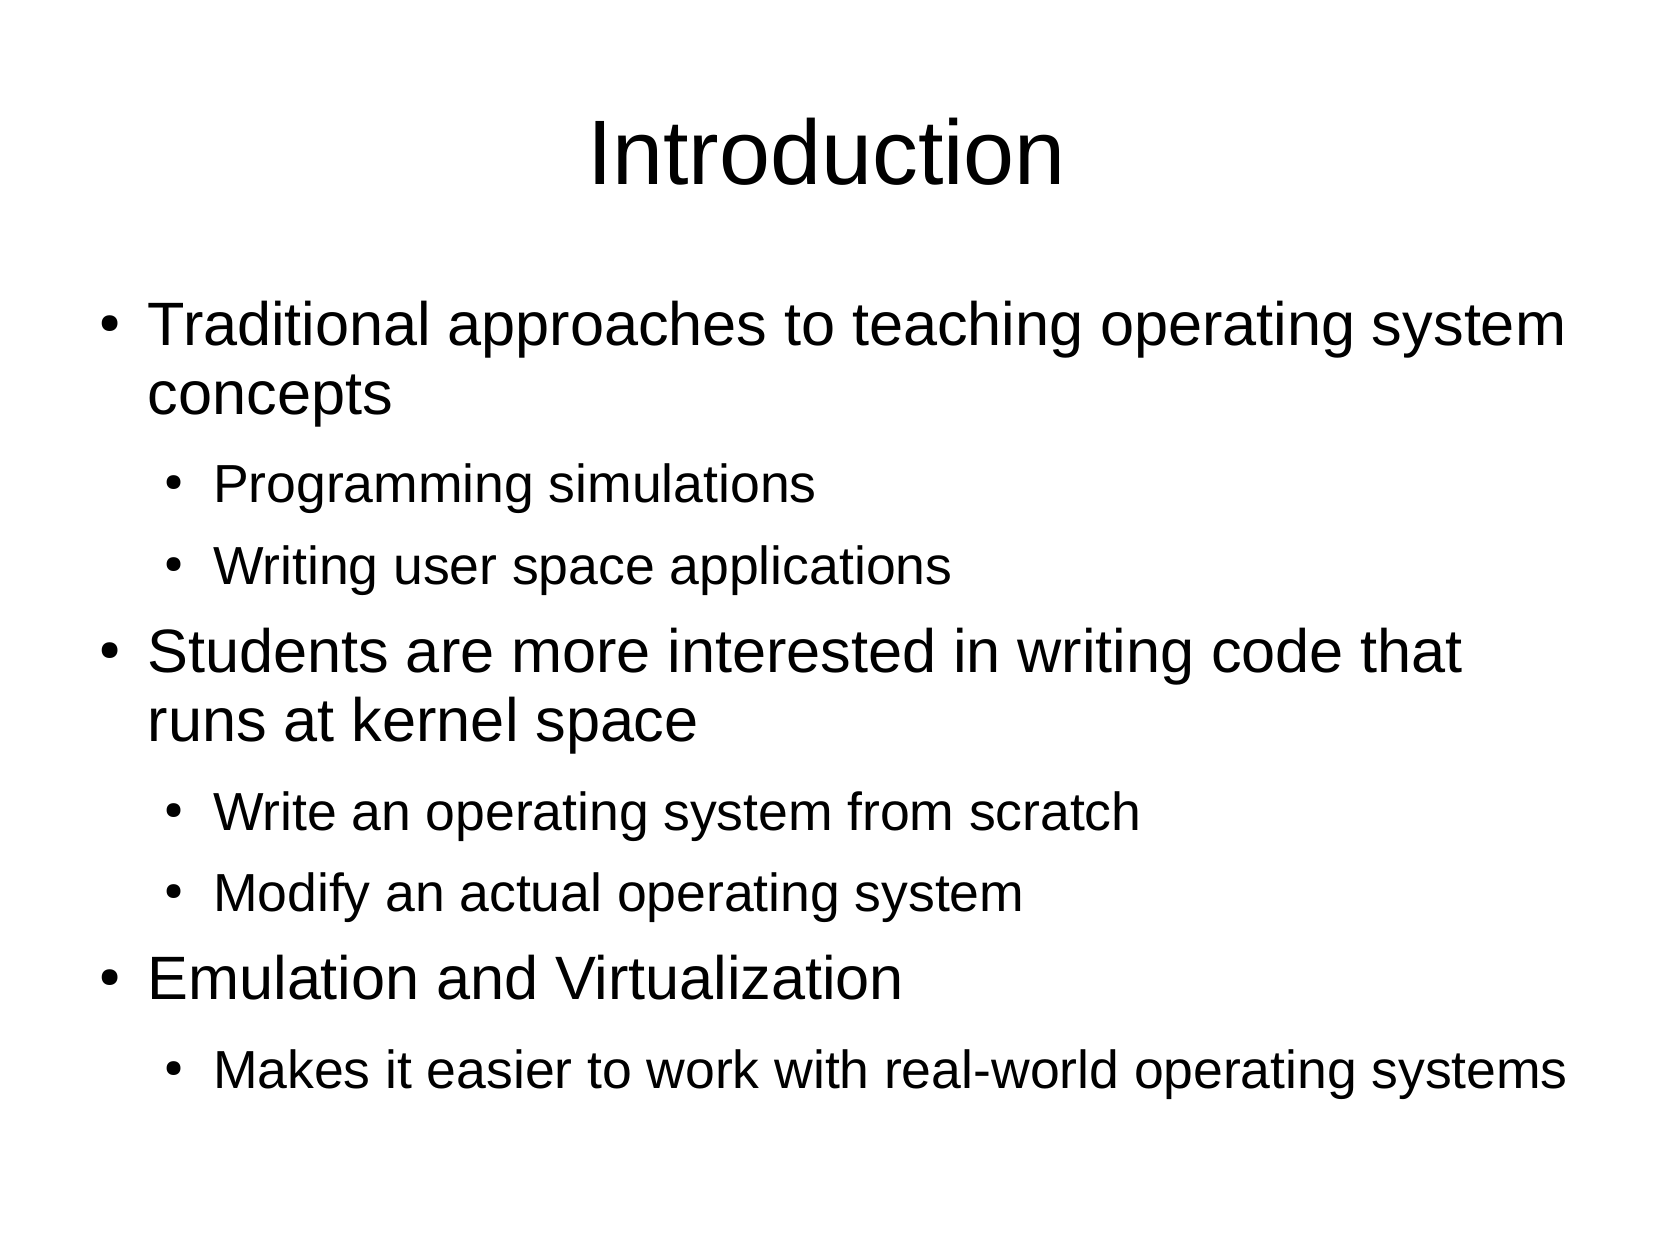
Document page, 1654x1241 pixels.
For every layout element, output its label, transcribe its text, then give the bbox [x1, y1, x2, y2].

list Traditional approaches to teaching operating system concepts Programming simulations Writing user space applications Students are more interested in writing code that runs at kernel space Write an operating system from scratch Modify an actual operating system Emulation and Virtualization Makes it easier to work with real-world operating systems [82, 290, 1571, 1109]
title Introduction [82, 56, 1571, 250]
